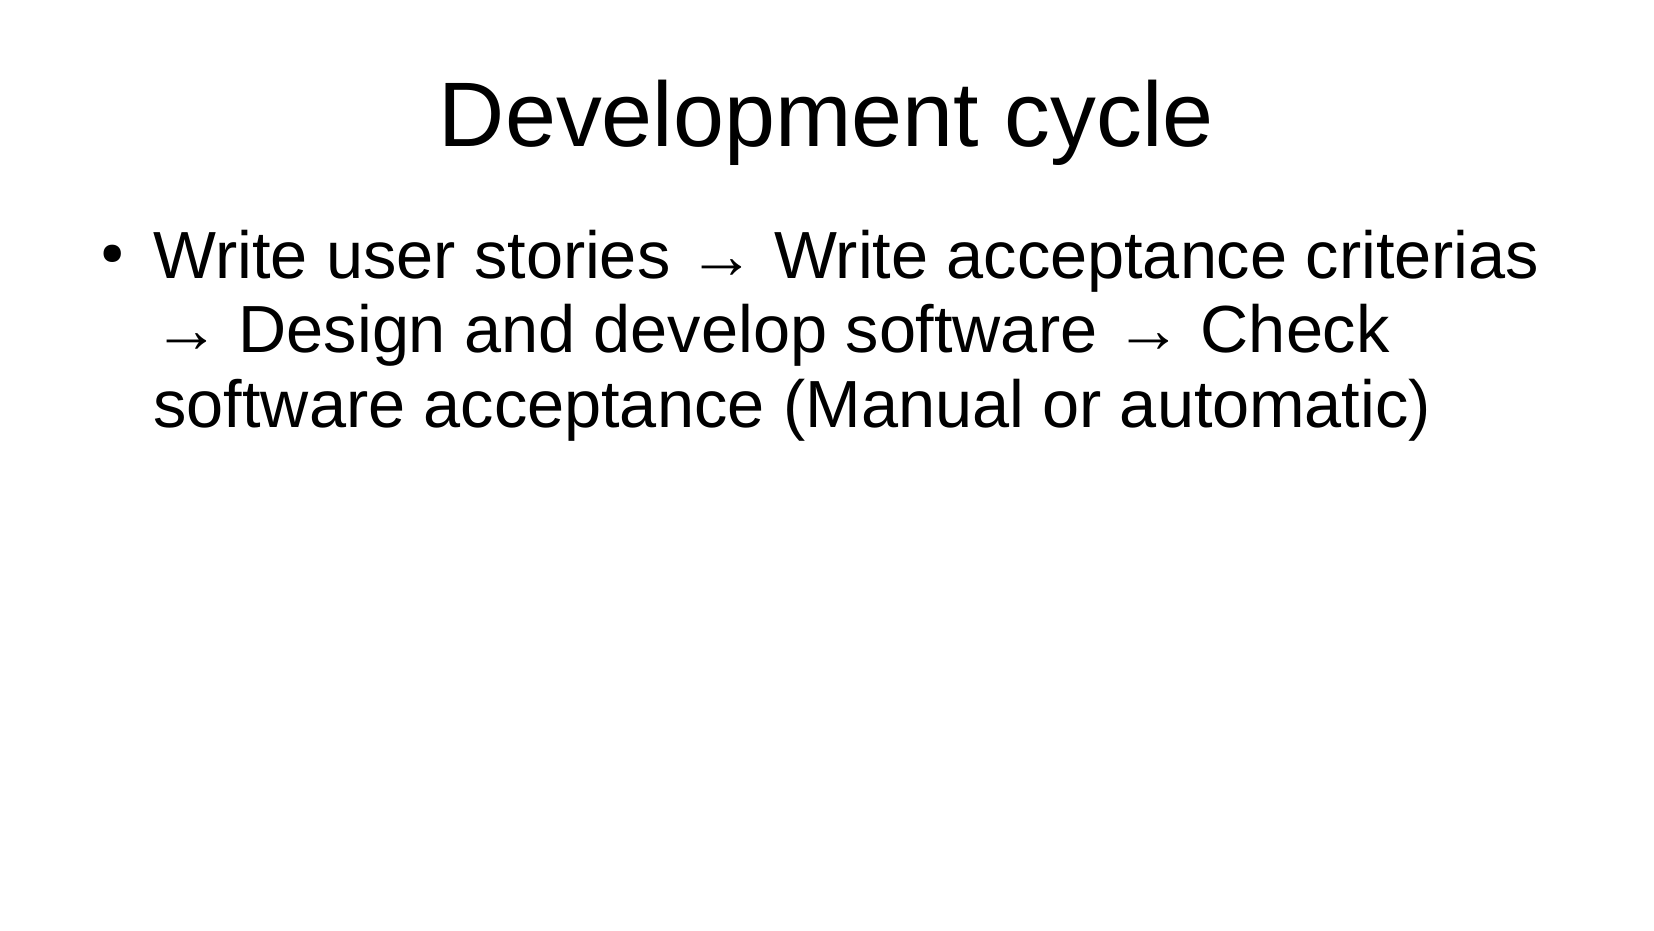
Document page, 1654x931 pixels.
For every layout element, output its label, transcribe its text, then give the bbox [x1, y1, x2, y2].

title Development cycle [82, 37, 1571, 193]
list Write user stories → Write acceptance criterias → Design and develop software → Check software acceptance (Manual or automatic) [82, 217, 1571, 758]
